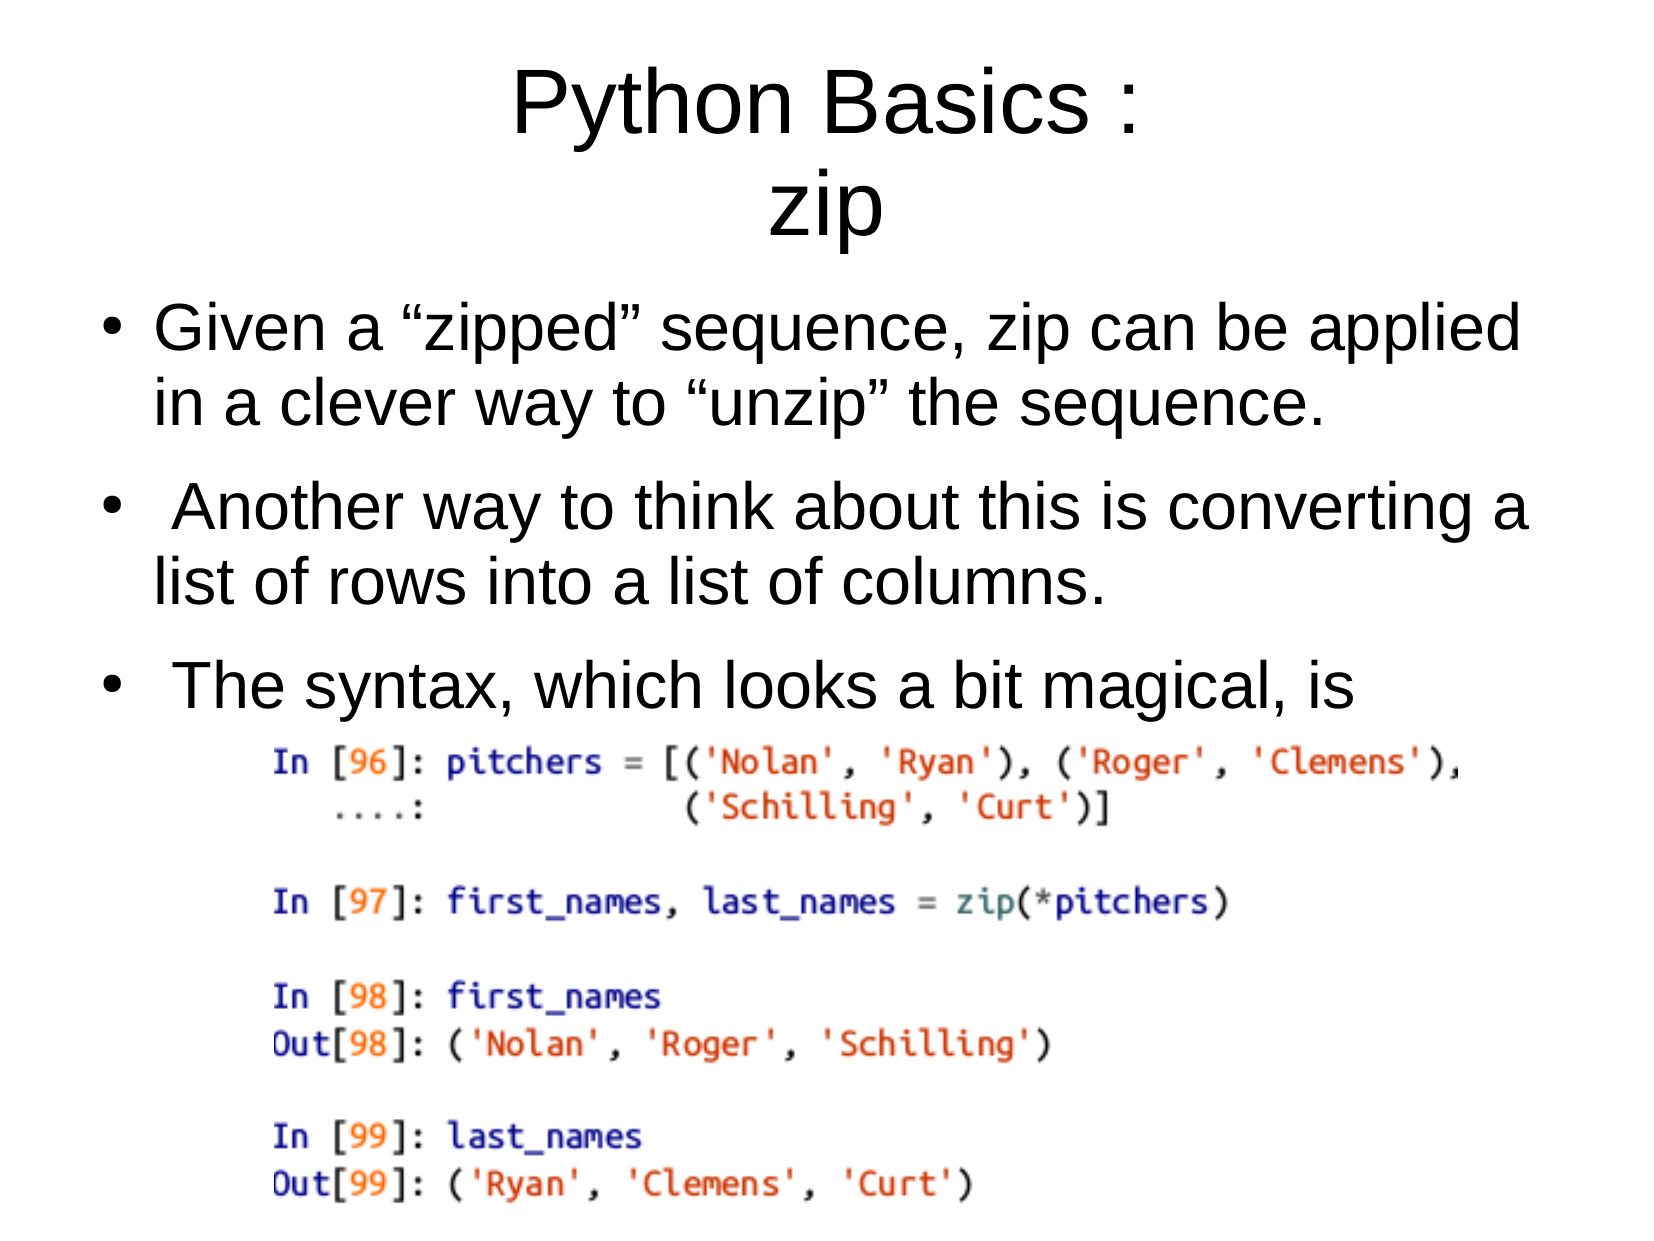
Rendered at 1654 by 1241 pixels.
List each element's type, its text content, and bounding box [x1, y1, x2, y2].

picture [274, 734, 1458, 1227]
title Python Basics : zip [82, 49, 1571, 257]
list Given a “zipped” sequence, zip can be applied in a clever way to “unzip” the sequence. Another way to think about this is converting a list of rows into a list of columns. The syntax, which looks a bit magical, is [82, 290, 1571, 1010]
